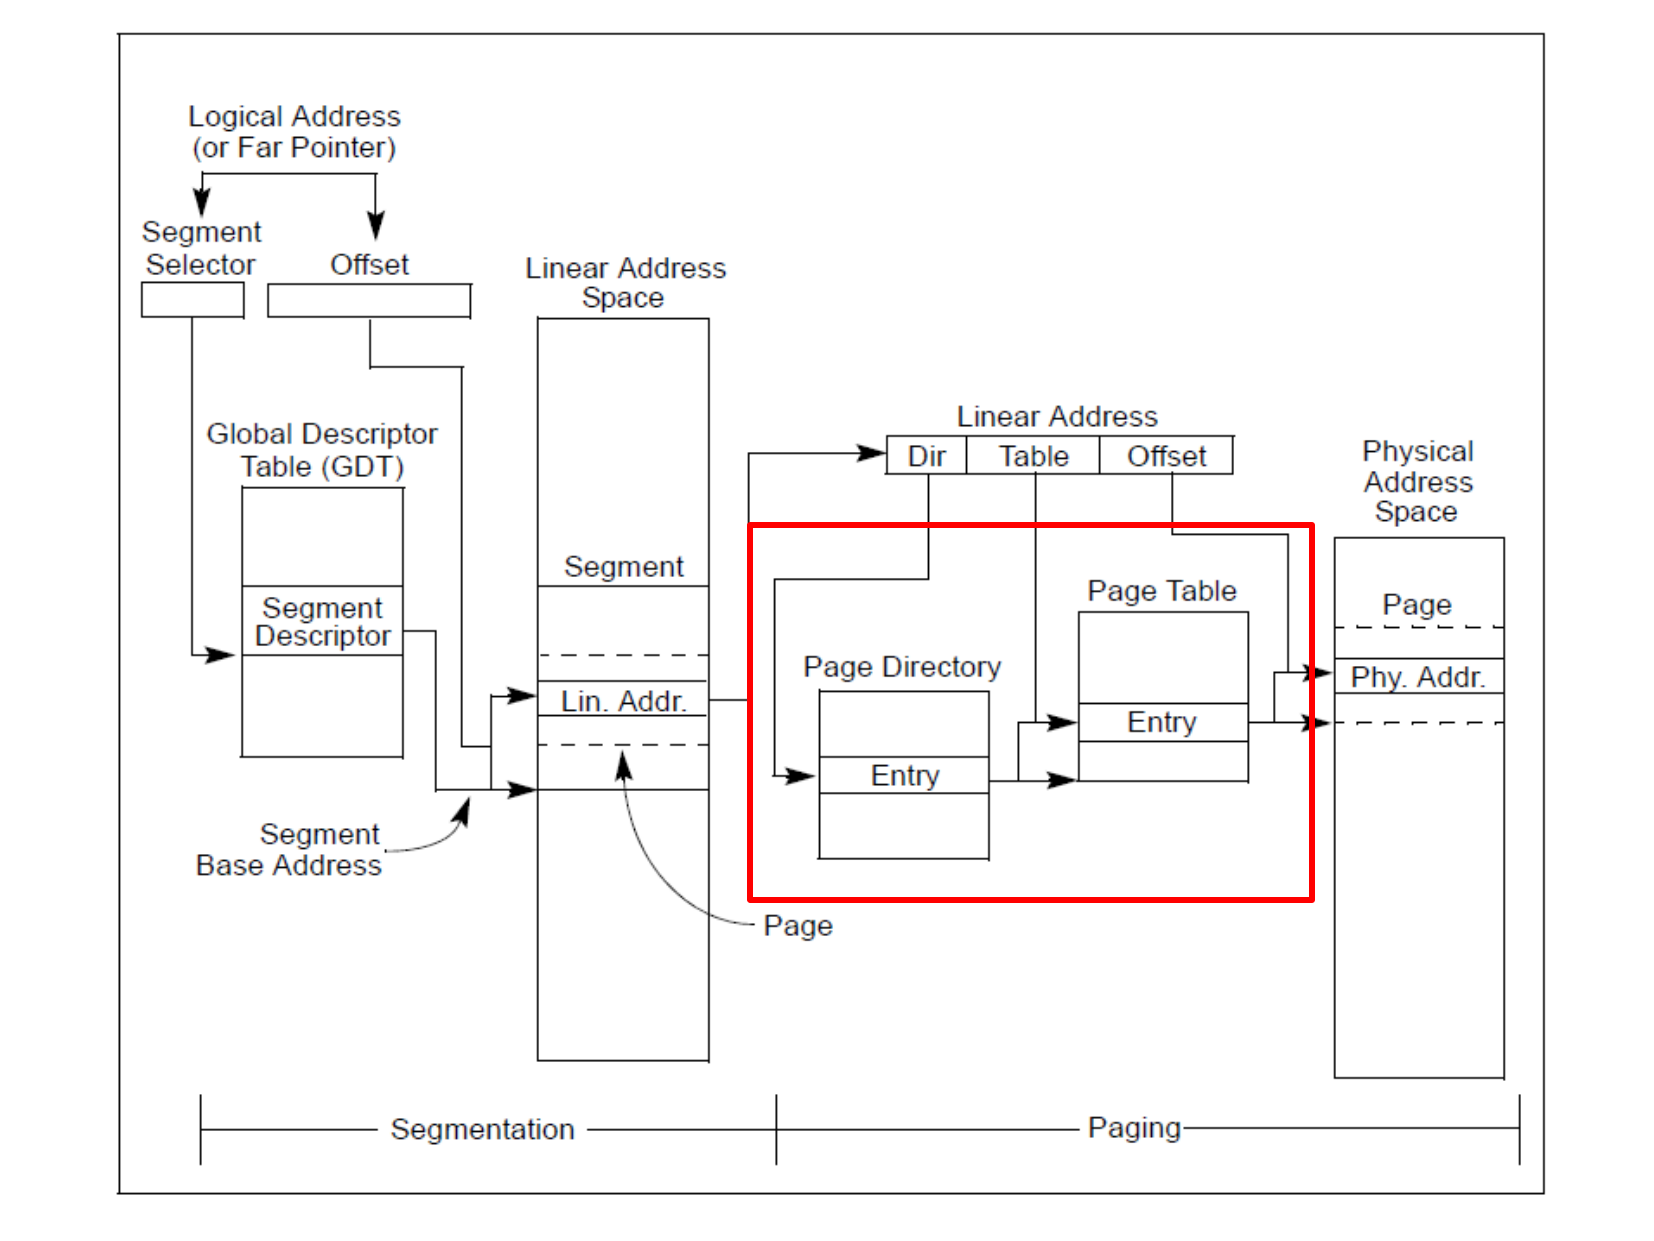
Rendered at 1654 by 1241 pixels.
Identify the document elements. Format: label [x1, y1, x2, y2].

picture [112, 23, 1559, 1201]
